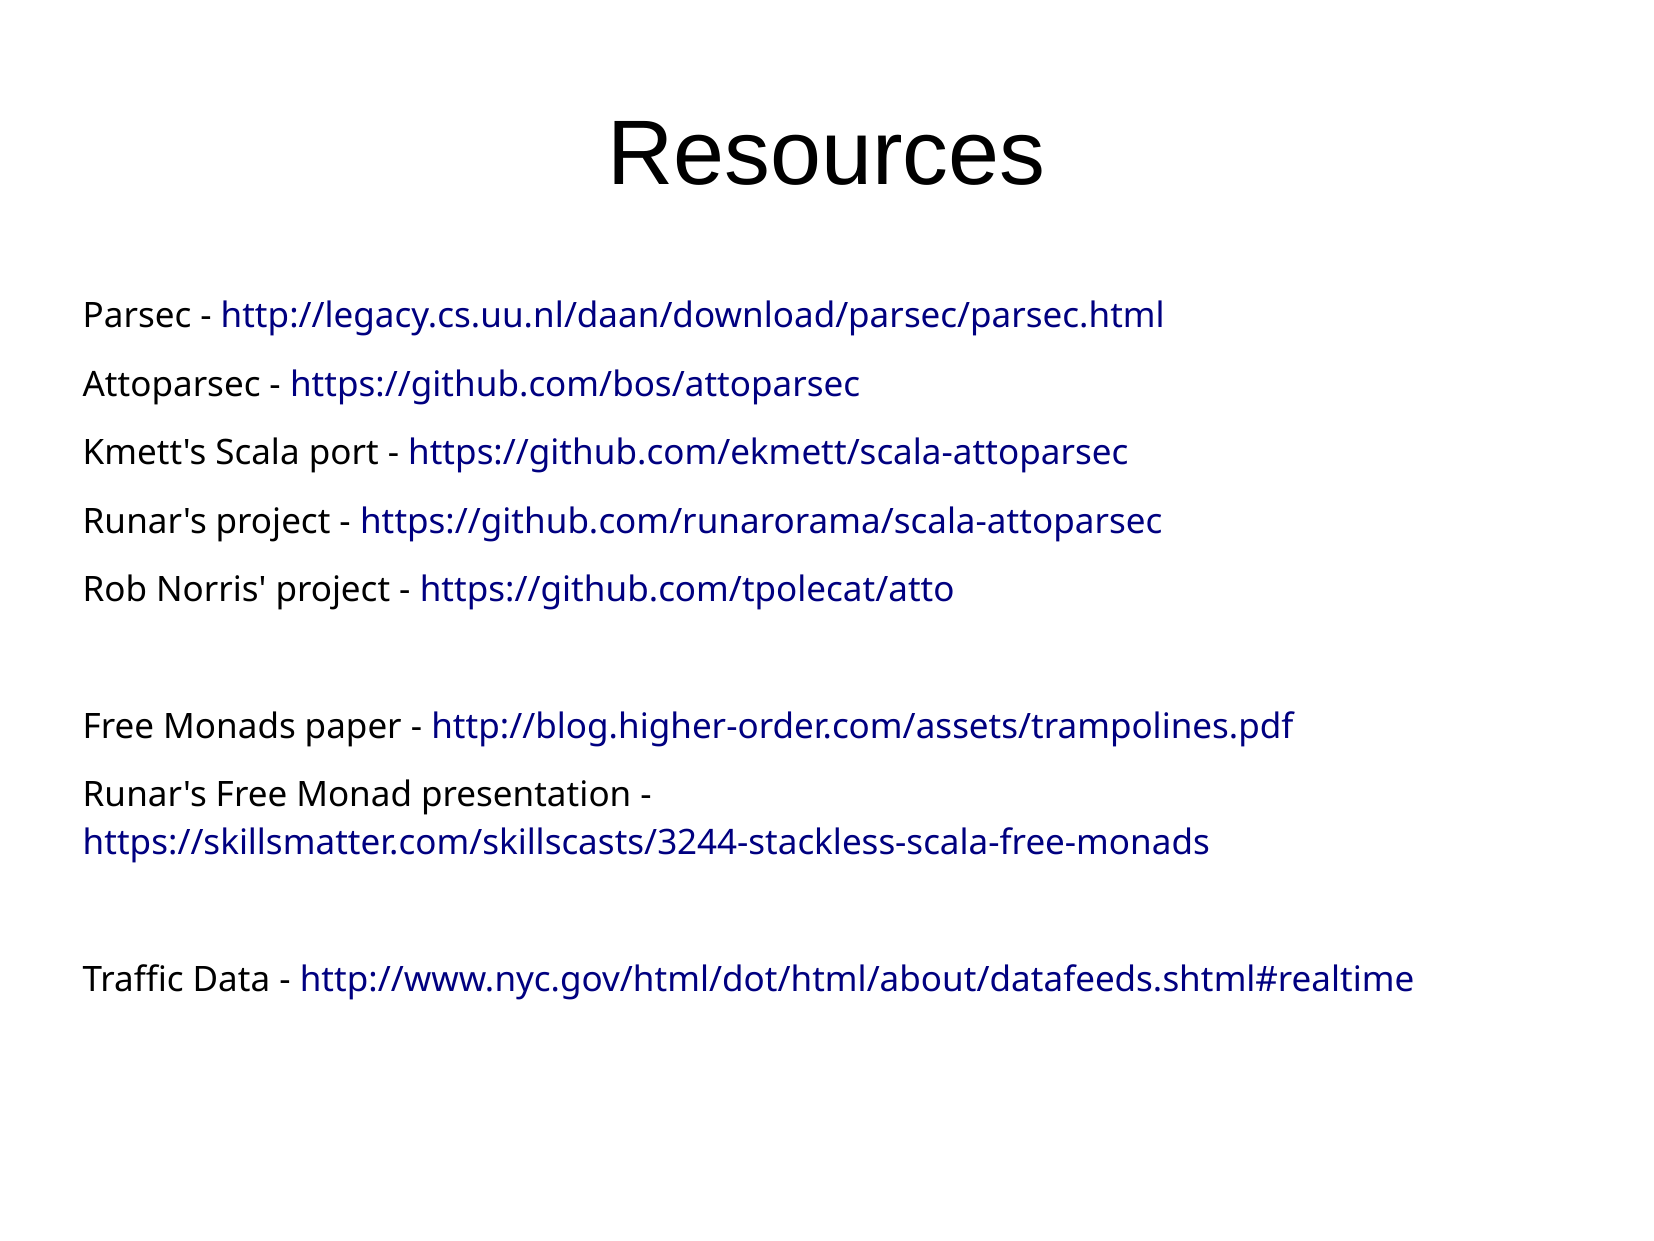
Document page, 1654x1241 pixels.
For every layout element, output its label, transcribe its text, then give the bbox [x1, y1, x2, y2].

list Parsec - http://legacy.cs.uu.nl/daan/download/parsec/parsec.html Attoparsec - https://github.com/bos/attoparsec Kmett's Scala port - https://github.com/ekmett/scala-attoparsec Runar's project - https://github.com/runarorama/scala-attoparsec Rob Norris' project - https://github.com/tpolecat/atto Free Monads paper - http://blog.higher-order.com/assets/trampolines.pdf Runar's Free Monad presentation -https://skillsmatter.com/skillscasts/3244-stackless-scala-free-monads Traffic Data - http://www.nyc.gov/html/dot/html/about/datafeeds.shtml#realtime [82, 290, 1538, 1010]
title Resources [82, 49, 1571, 257]
